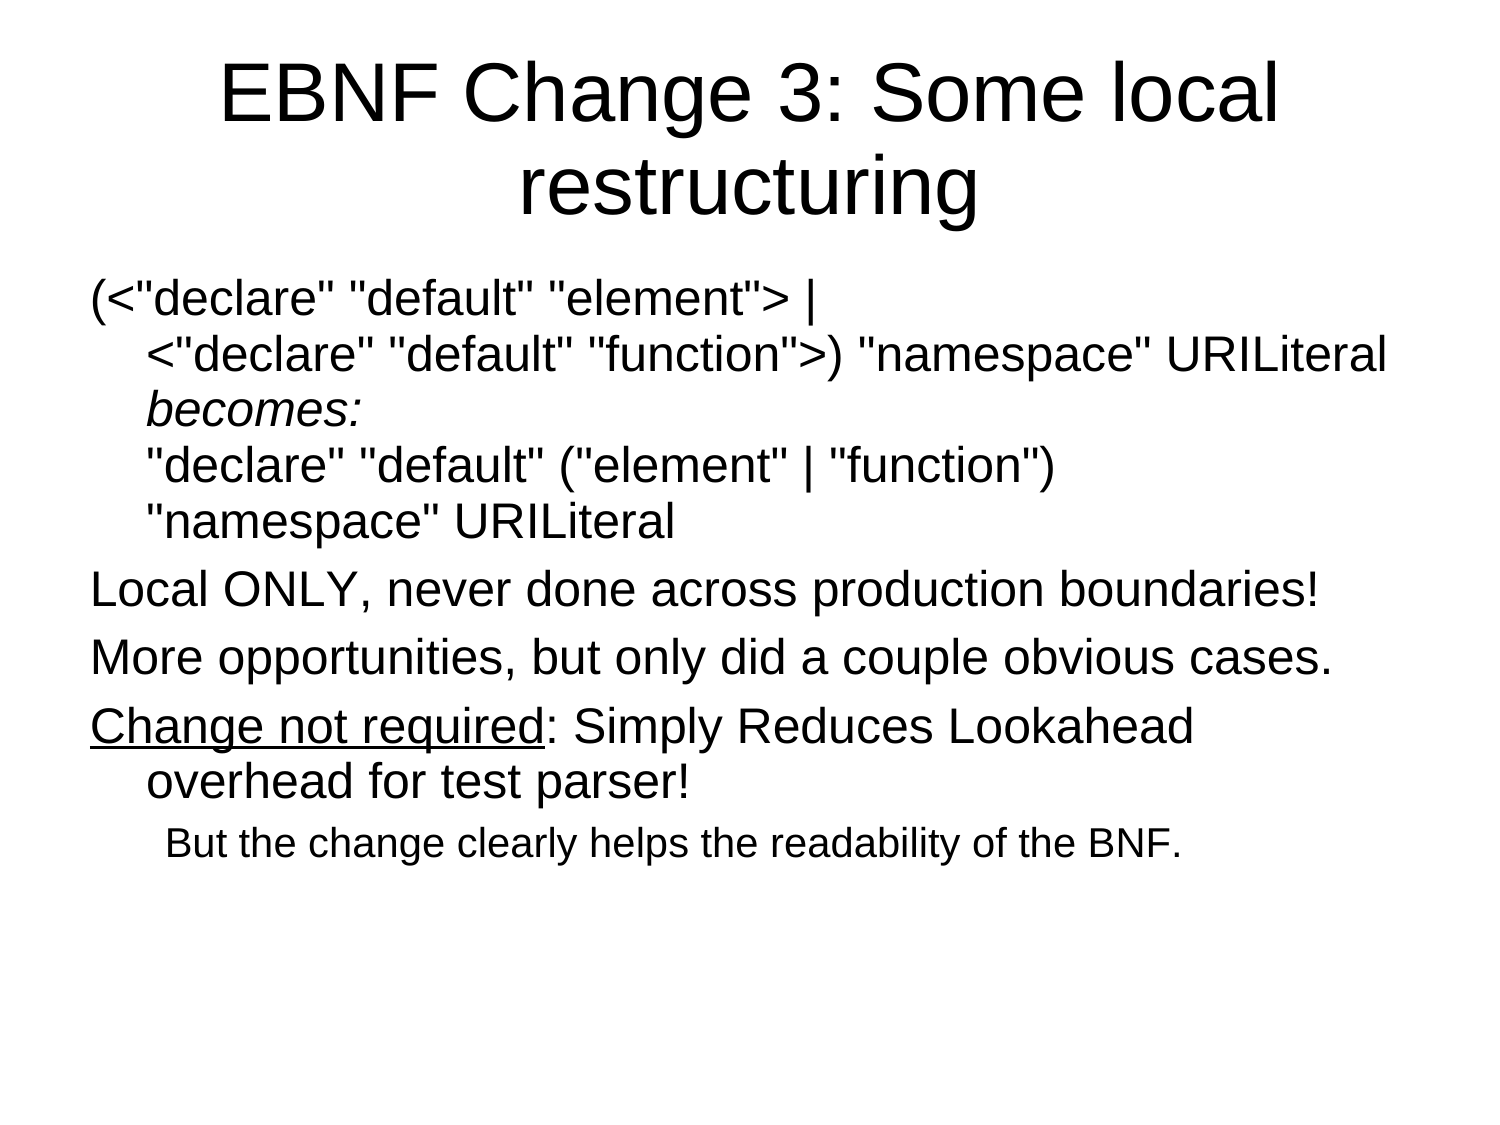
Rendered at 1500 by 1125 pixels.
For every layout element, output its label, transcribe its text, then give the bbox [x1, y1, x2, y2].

list (<"declare" "default" "element"> | <"declare" "default" "function">) "namespace" URILiteral becomes: "declare" "default" ("element" | "function") "namespace" URILiteral Local ONLY, never done across production boundaries! More opportunities, but only did a couple obvious cases. Change not required: Simply Reduces Lookahead overhead for test parser! But the change clearly helps the readability of the BNF. [75, 262, 1426, 1006]
title EBNF Change 3: Some local restructuring [75, 31, 1426, 247]
